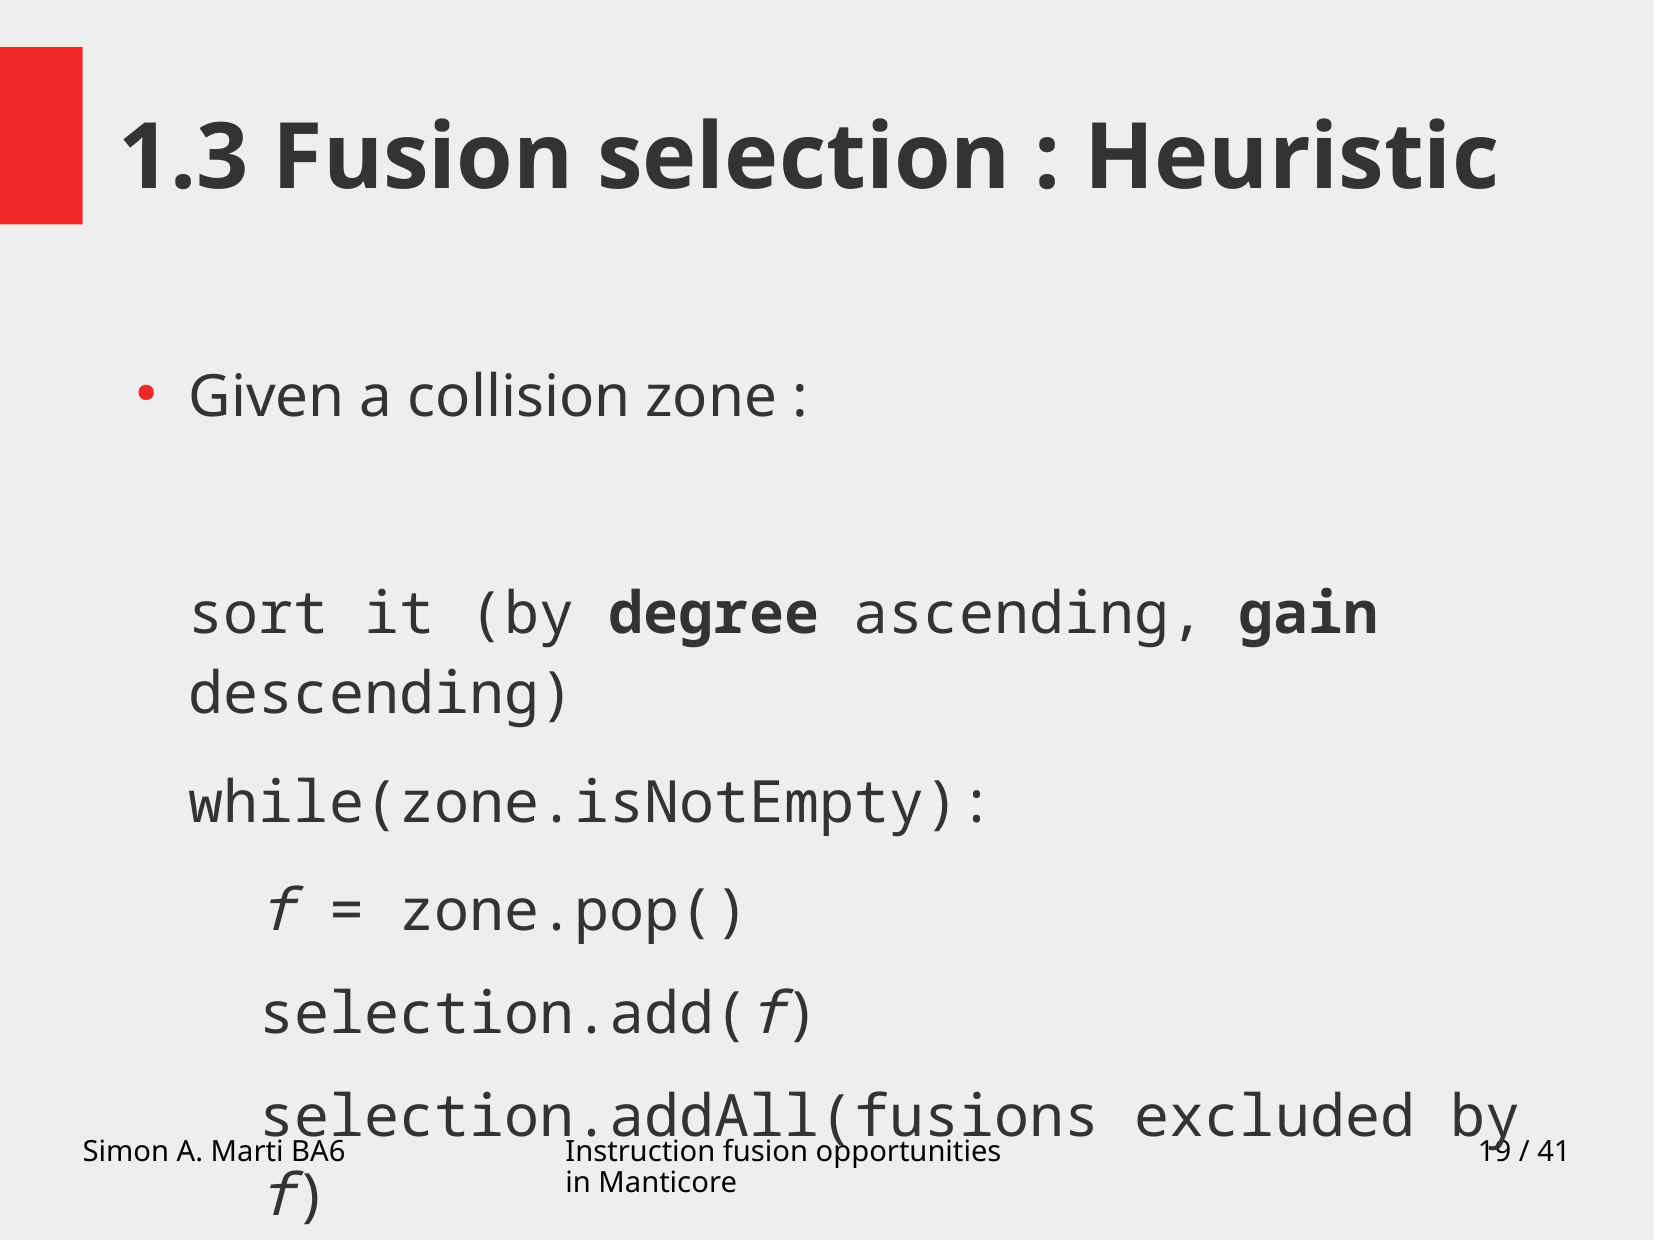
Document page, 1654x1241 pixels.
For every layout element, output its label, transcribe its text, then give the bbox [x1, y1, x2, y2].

title 1.3 Fusion selection : Heuristic [118, 49, 1571, 257]
list Given a collision zone : sort it (by degree ascending, gain descending) while(zone.isNotEmpty): f = zone.pop() selection.add(f) selection.addAll(fusions excluded by f) [118, 354, 1536, 1074]
